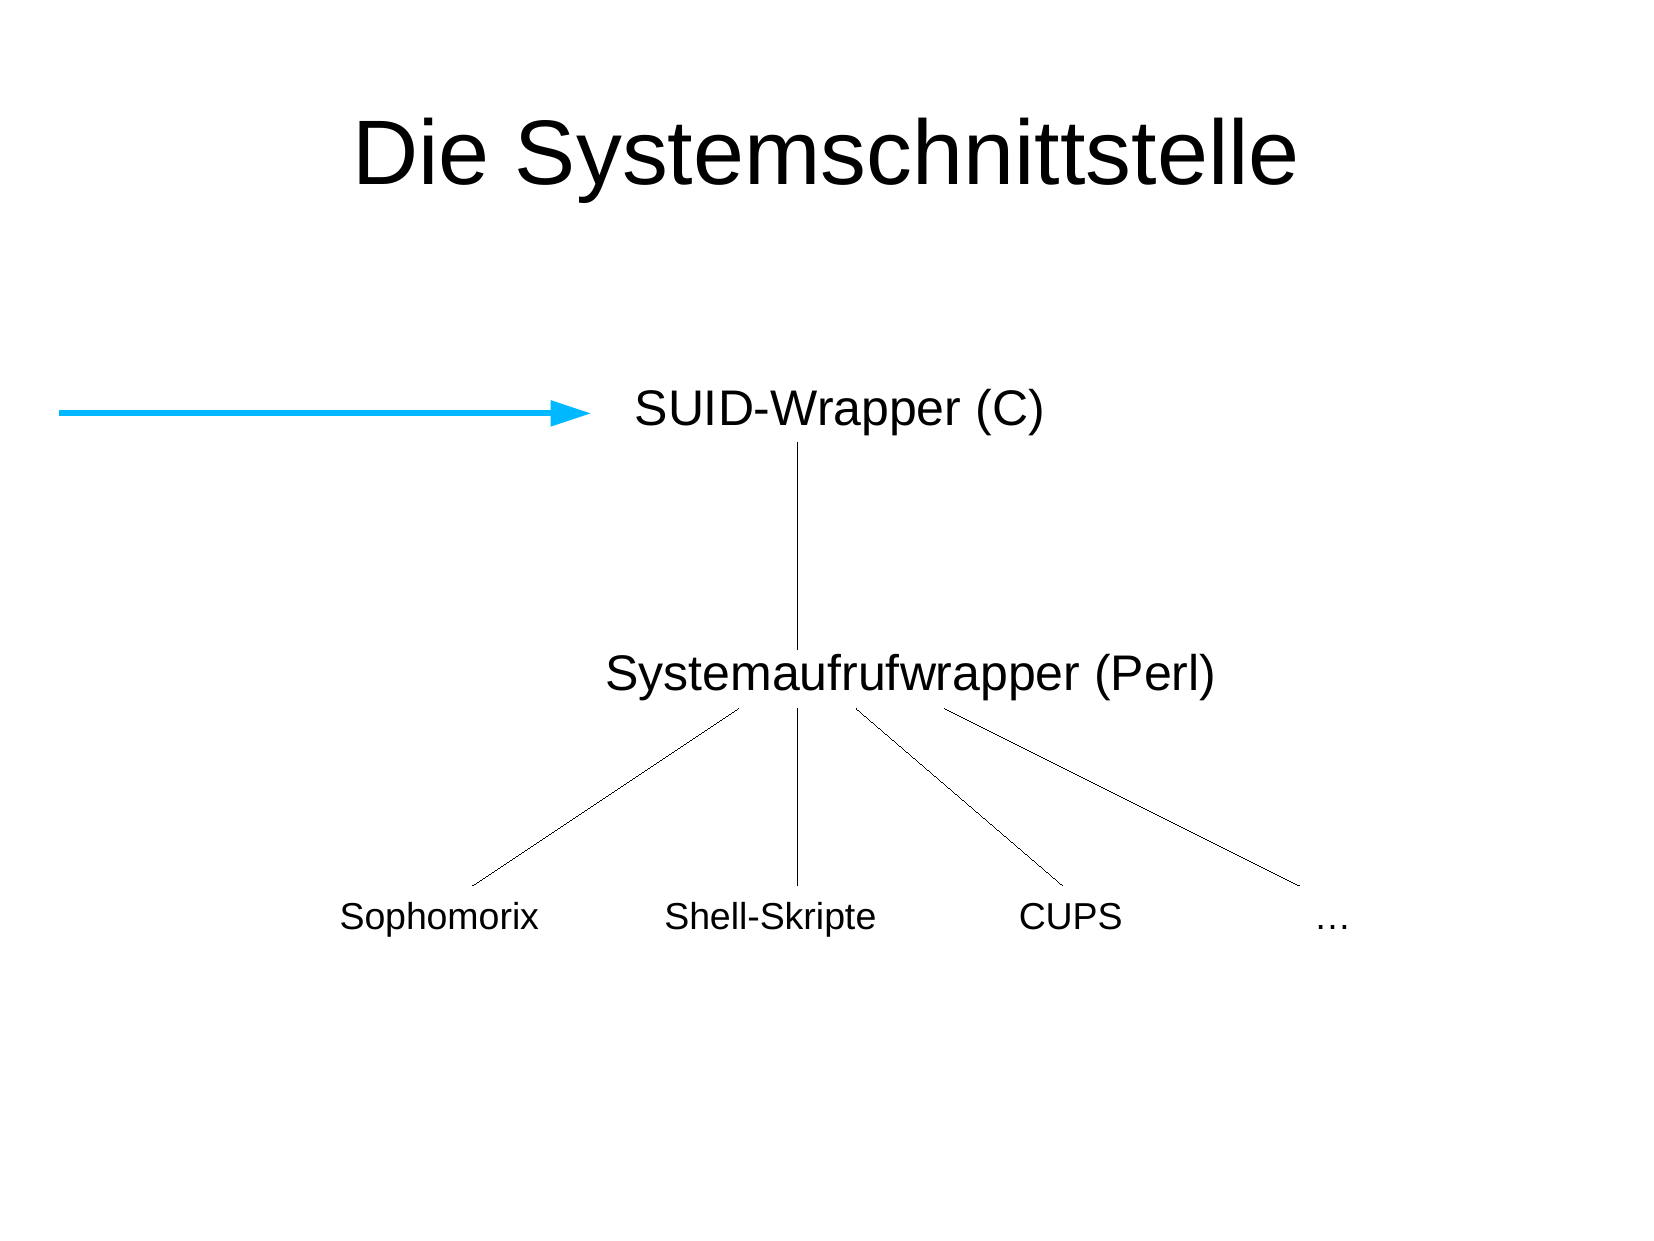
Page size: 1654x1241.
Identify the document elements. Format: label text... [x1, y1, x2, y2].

text_box Systemaufrufwrapper (Perl) [590, 638, 1233, 709]
text_box Sophomorix [324, 888, 554, 945]
text_box … [1299, 888, 1367, 945]
text_box Shell-Skripte [649, 888, 892, 945]
text_box CUPS [1003, 888, 1138, 945]
text_box SUID-Wrapper (C) [620, 372, 1060, 443]
title Die Systemschnittstelle [82, 49, 1571, 257]
